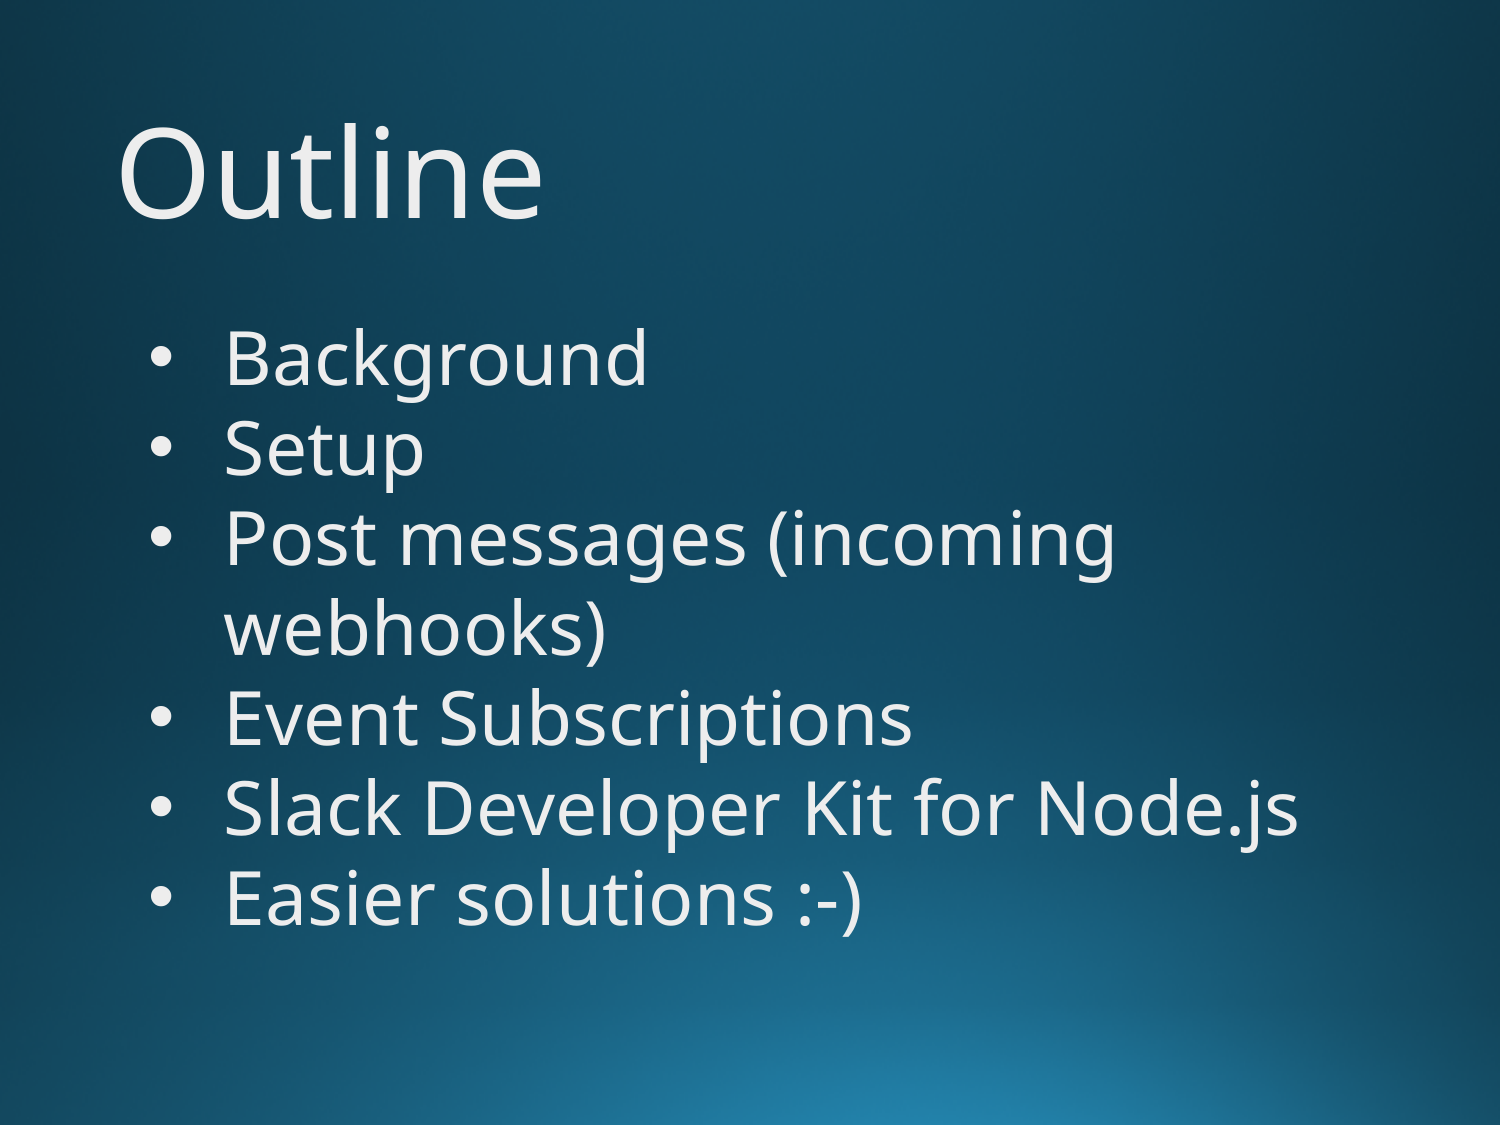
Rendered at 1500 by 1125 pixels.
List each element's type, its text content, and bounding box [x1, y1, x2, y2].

picture [0, 0, 1500, 1125]
title Outline [103, 59, 1397, 278]
list Background Setup Post messages (incoming webhooks) Event Subscriptions Slack Developer Kit for Node.js Easier solutions :-) [137, 299, 1397, 1014]
